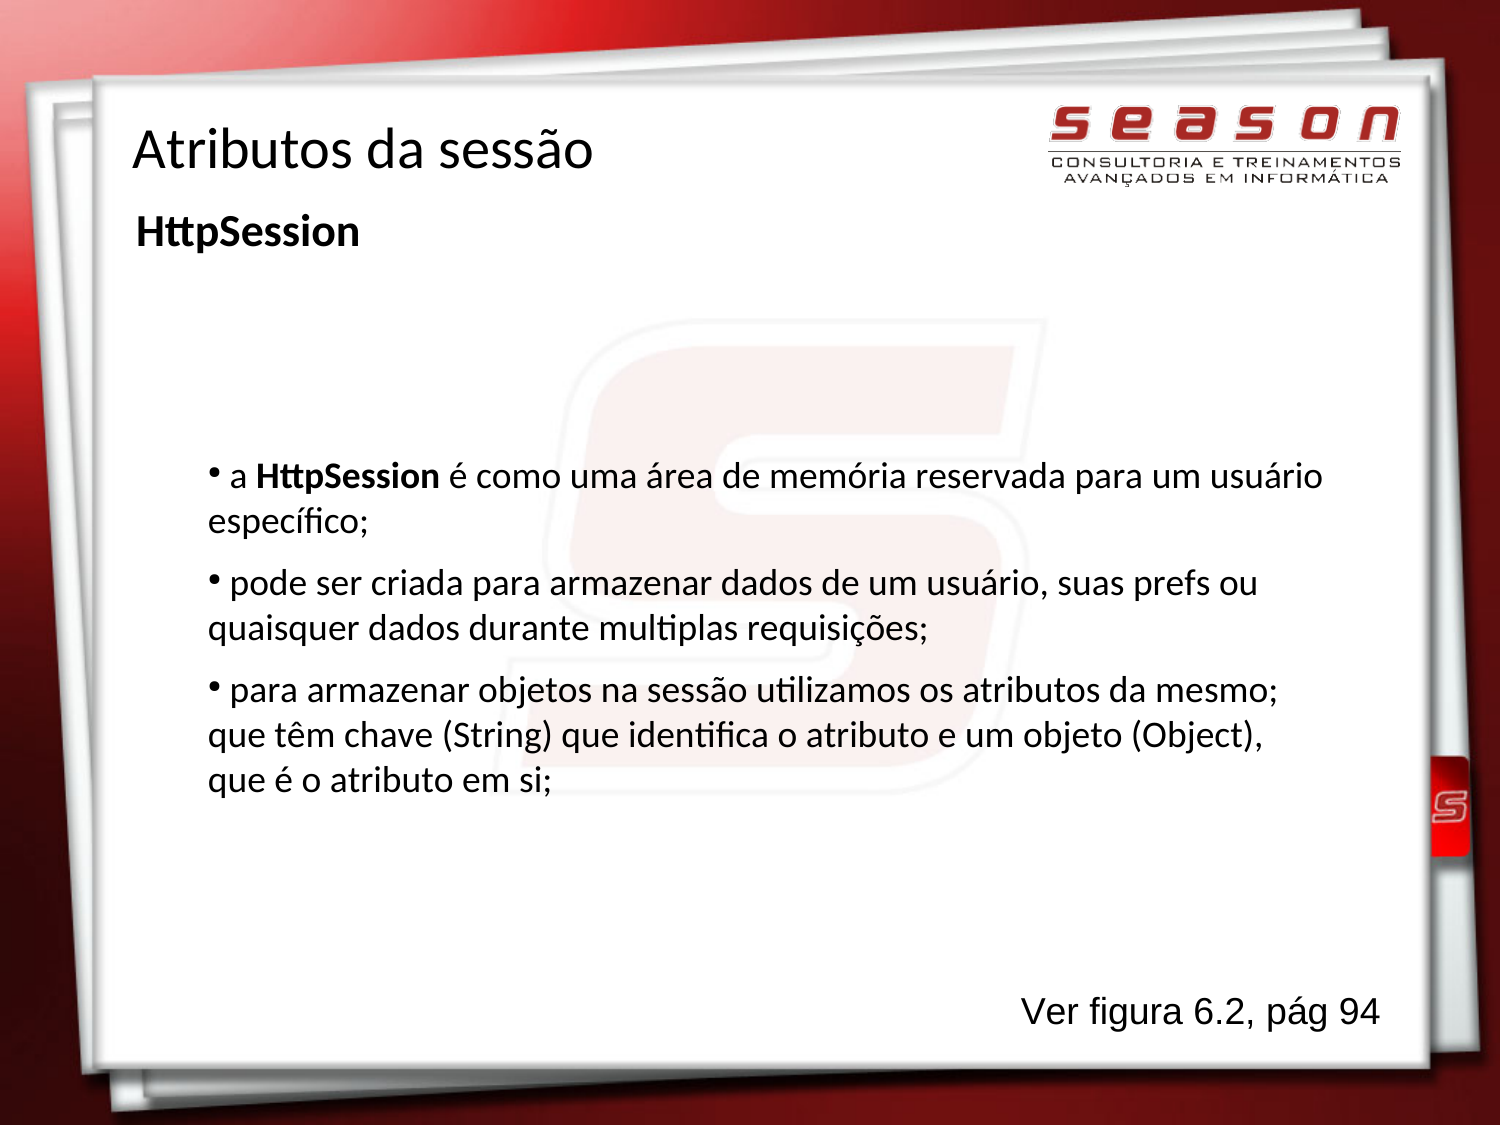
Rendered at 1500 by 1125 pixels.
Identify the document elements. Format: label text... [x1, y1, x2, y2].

text_box HttpSession [119, 200, 1240, 256]
text_box Ver figura 6.2, pág 94 [708, 979, 1396, 1040]
picture [0, 0, 1500, 1125]
text_box a HttpSession é como uma área de memória reservada para um usuário específico; pode ser criada para armazenar dados de um usuário, suas prefs ou quaisquer dados durante multiplas requisições; para armazenar objetos na sessão utilizamos os atributos da mesmo; que têm chave (String) que identifica o atributo e um objeto (Object), que é o atributo em si; [207, 357, 1328, 894]
title Atributos da sessão [118, 33, 1394, 257]
